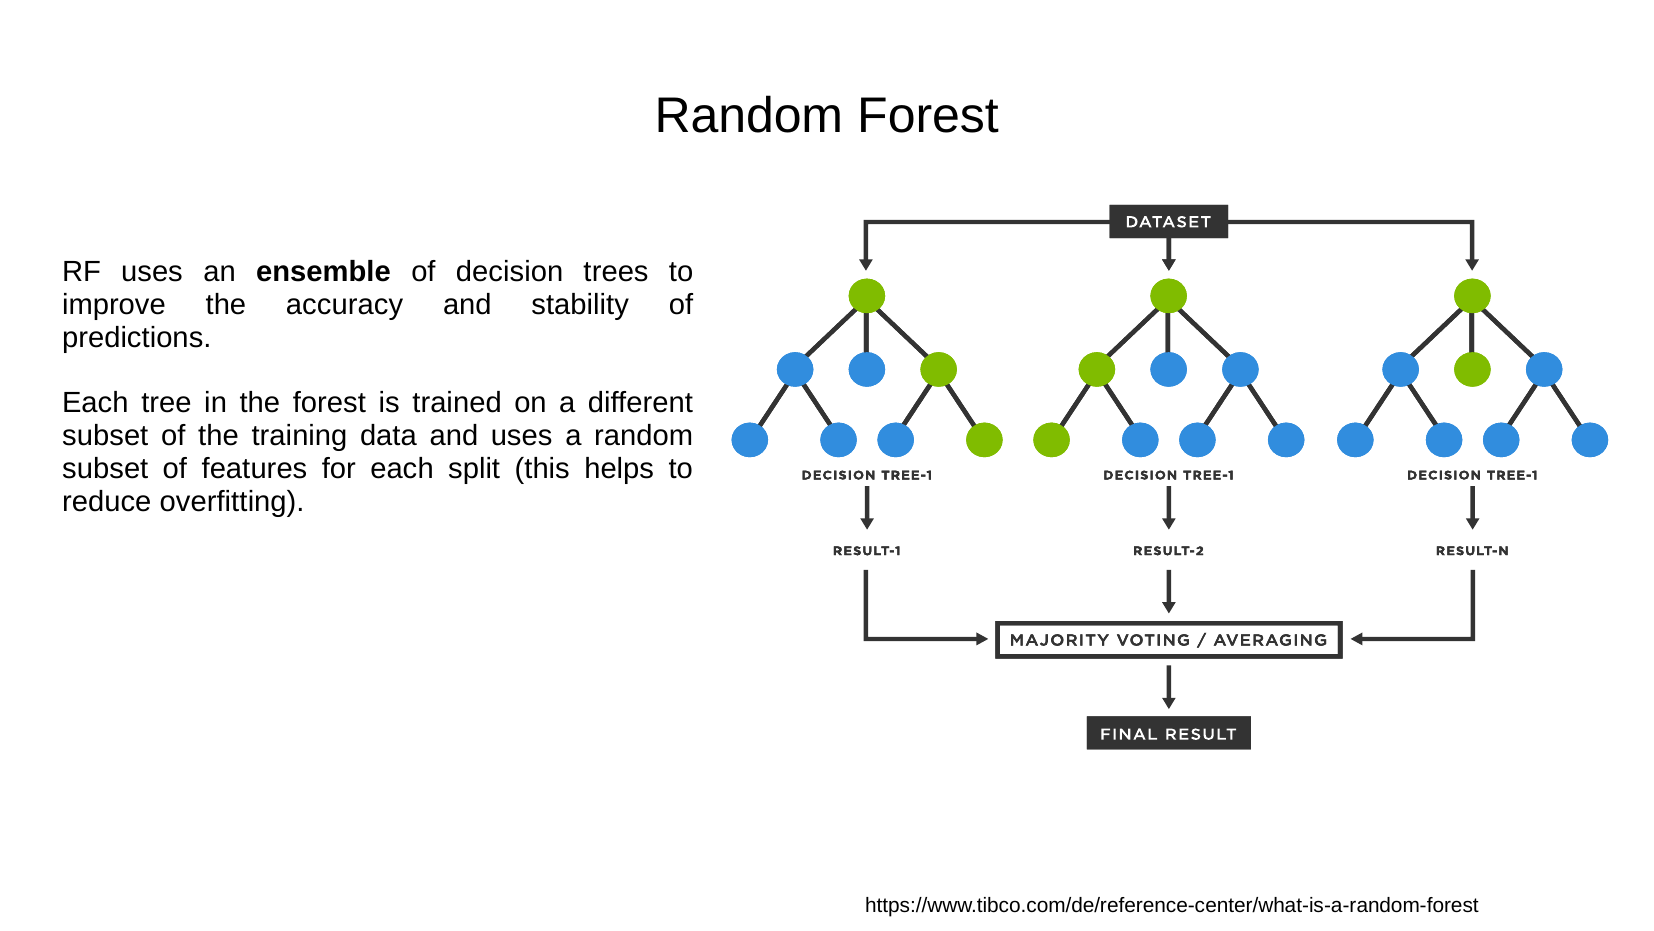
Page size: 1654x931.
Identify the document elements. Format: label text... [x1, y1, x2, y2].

text_box RF uses an ensemble of decision trees to improve the accuracy and stability of predictions. Each tree in the forest is trained on a different subset of the training data and uses a random subset of features for each split (this helps to reduce overfitting). [47, 247, 709, 638]
title Random Forest [82, 37, 1571, 193]
picture [720, 177, 1630, 837]
text_box https://www.tibco.com/de/reference-center/what-is-a-random-forest [850, 885, 1501, 931]
